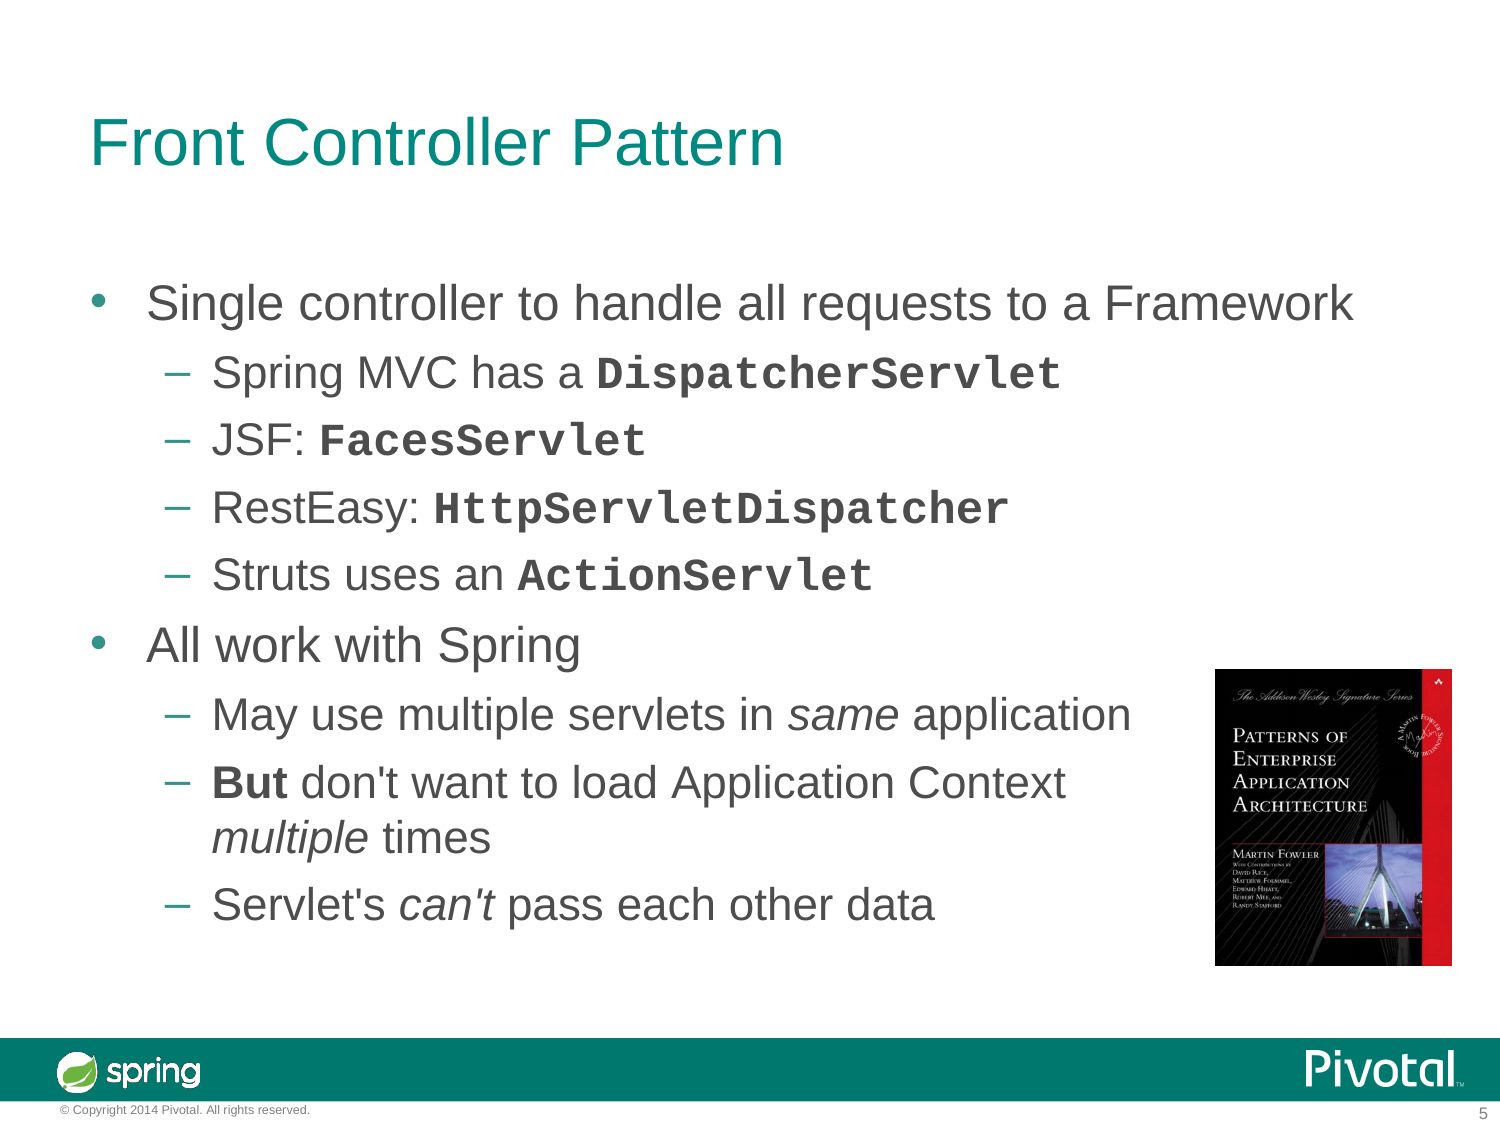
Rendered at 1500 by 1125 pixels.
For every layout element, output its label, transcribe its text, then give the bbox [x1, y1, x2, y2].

picture [1306, 1050, 1464, 1087]
picture [1215, 669, 1452, 967]
title Front Controller Pattern [75, 45, 1426, 233]
picture [32, 1041, 210, 1103]
list Single controller to handle all requests to a Framework Spring MVC has a DispatcherServlet JSF: FacesServlet RestEasy: HttpServletDispatcher Struts uses an ActionServlet All work with Spring May use multiple servlets in same application But don't want to load Application Context multiple times Servlet's can't pass each other data [75, 262, 1426, 1005]
